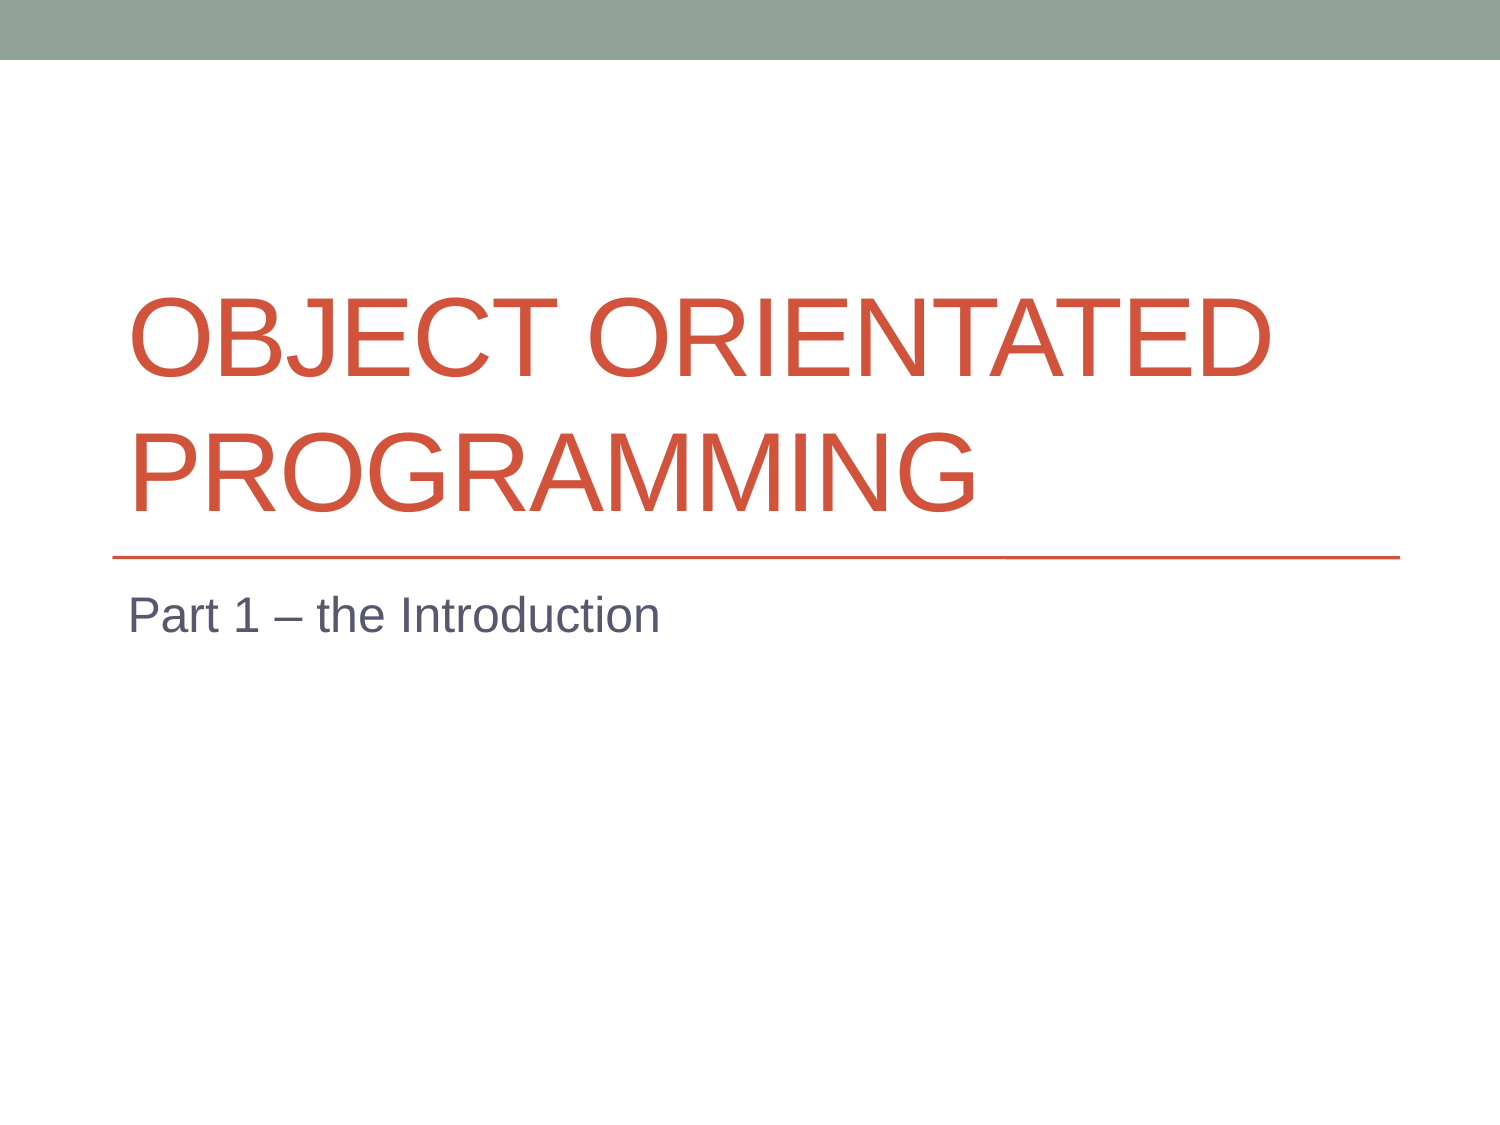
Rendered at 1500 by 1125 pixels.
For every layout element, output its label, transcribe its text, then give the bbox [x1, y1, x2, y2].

subtitle Part 1 – the Introduction [112, 575, 1163, 863]
title Object Orientated Programming [112, 224, 1401, 542]
